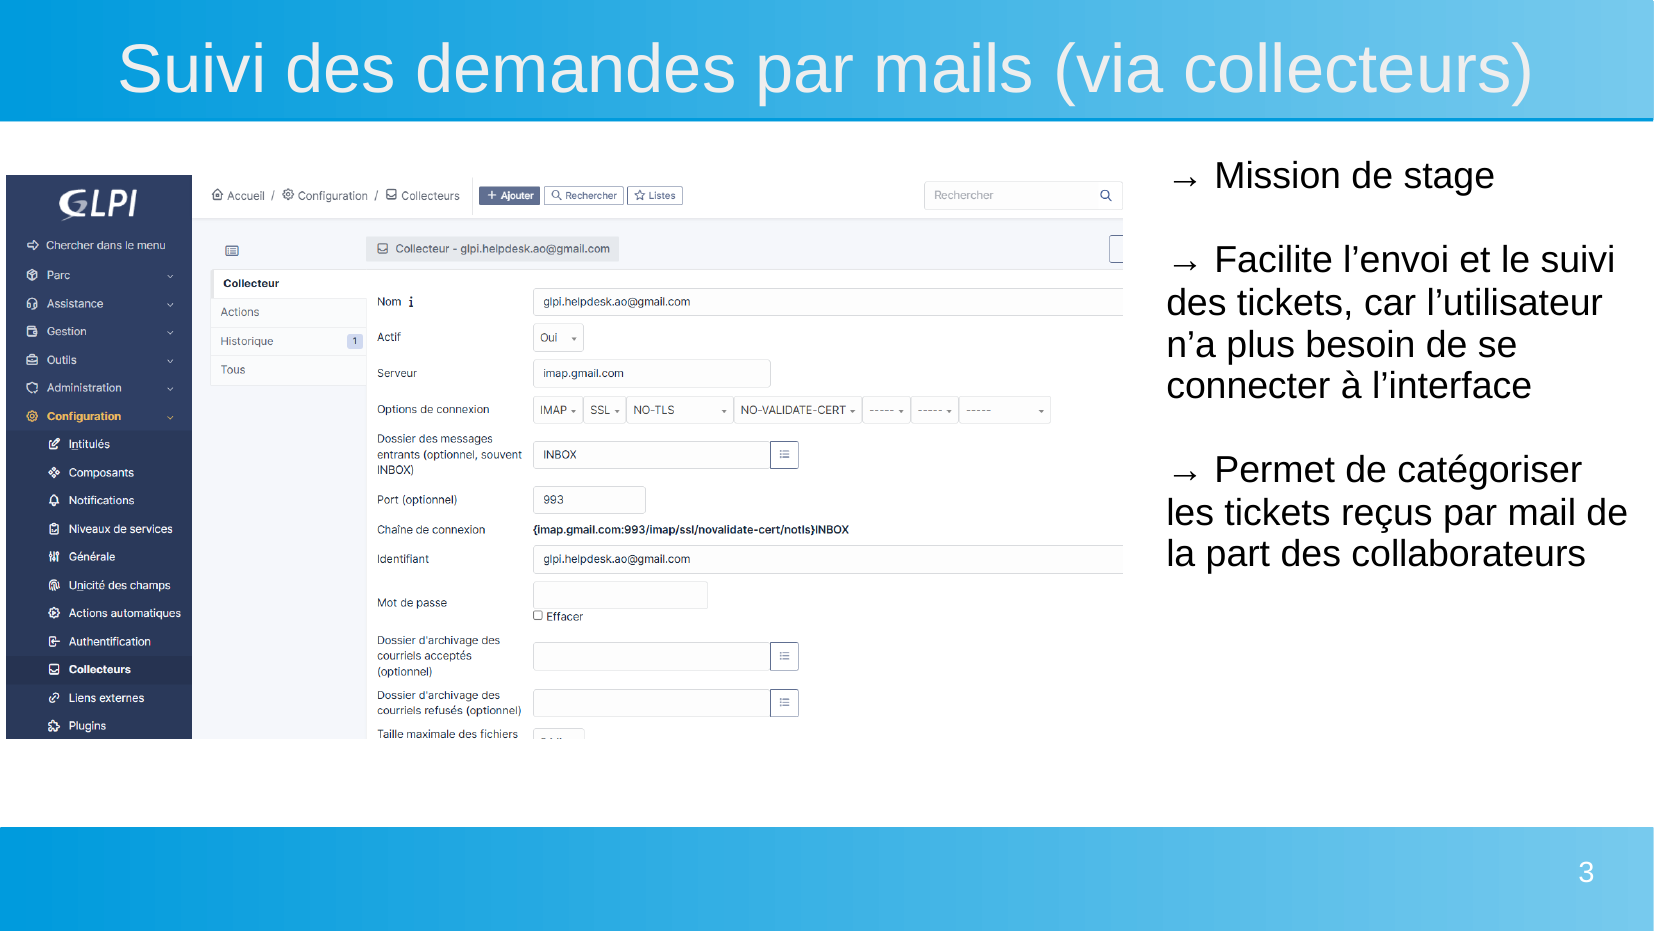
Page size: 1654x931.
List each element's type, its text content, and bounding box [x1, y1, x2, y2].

text_box → Mission de stage → Facilite l’envoi et le suivi des tickets, car l’utilisateur n’a plus besoin de se connecter à l’interface → Permet de catégoriser les tickets reçus par mail de la part des collaborateurs [1151, 147, 1654, 827]
title Suivi des demandes par mails (via collecteurs) [59, 29, 1595, 108]
picture [6, 175, 1123, 739]
